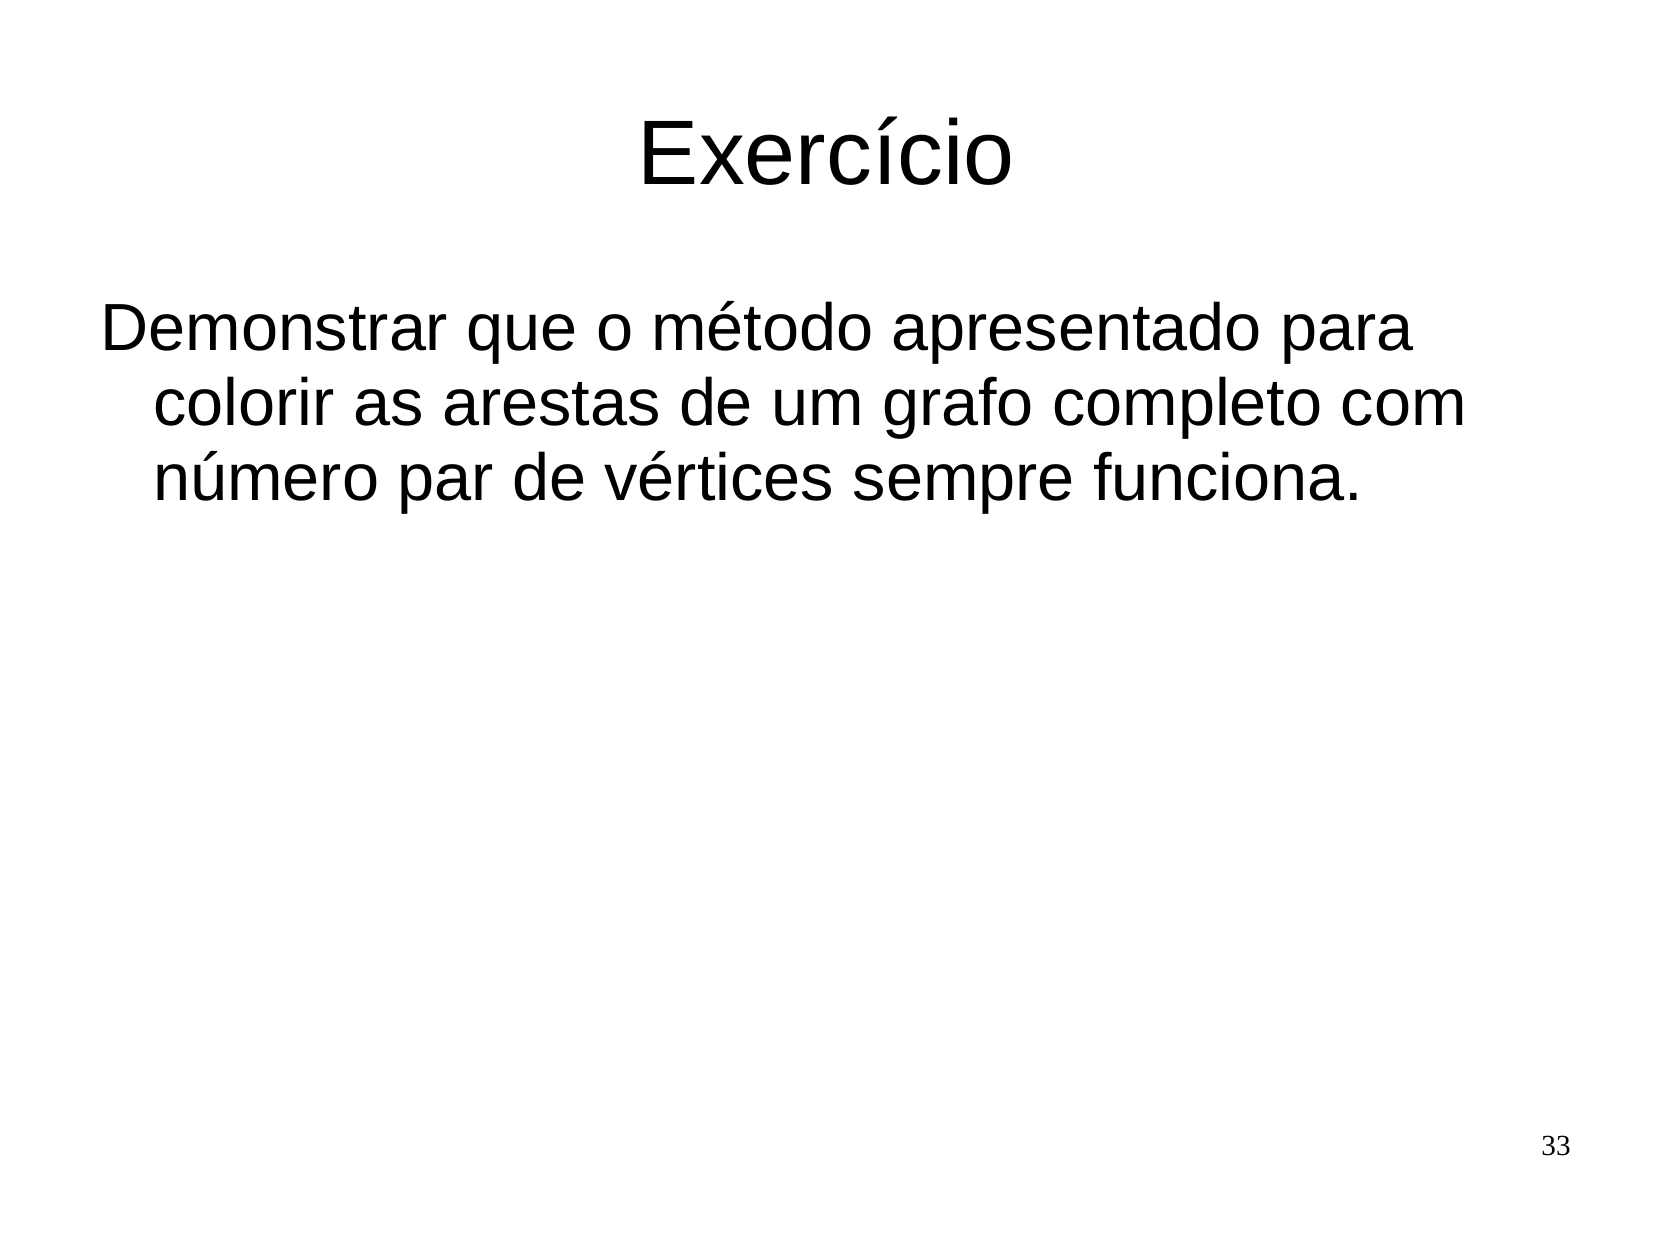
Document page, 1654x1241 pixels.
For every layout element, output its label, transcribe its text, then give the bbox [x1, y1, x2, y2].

list Demonstrar que o método apresentado para colorir as arestas de um grafo completo com número par de vértices sempre funciona. [82, 290, 1571, 1094]
title Exercício [82, 56, 1571, 250]
